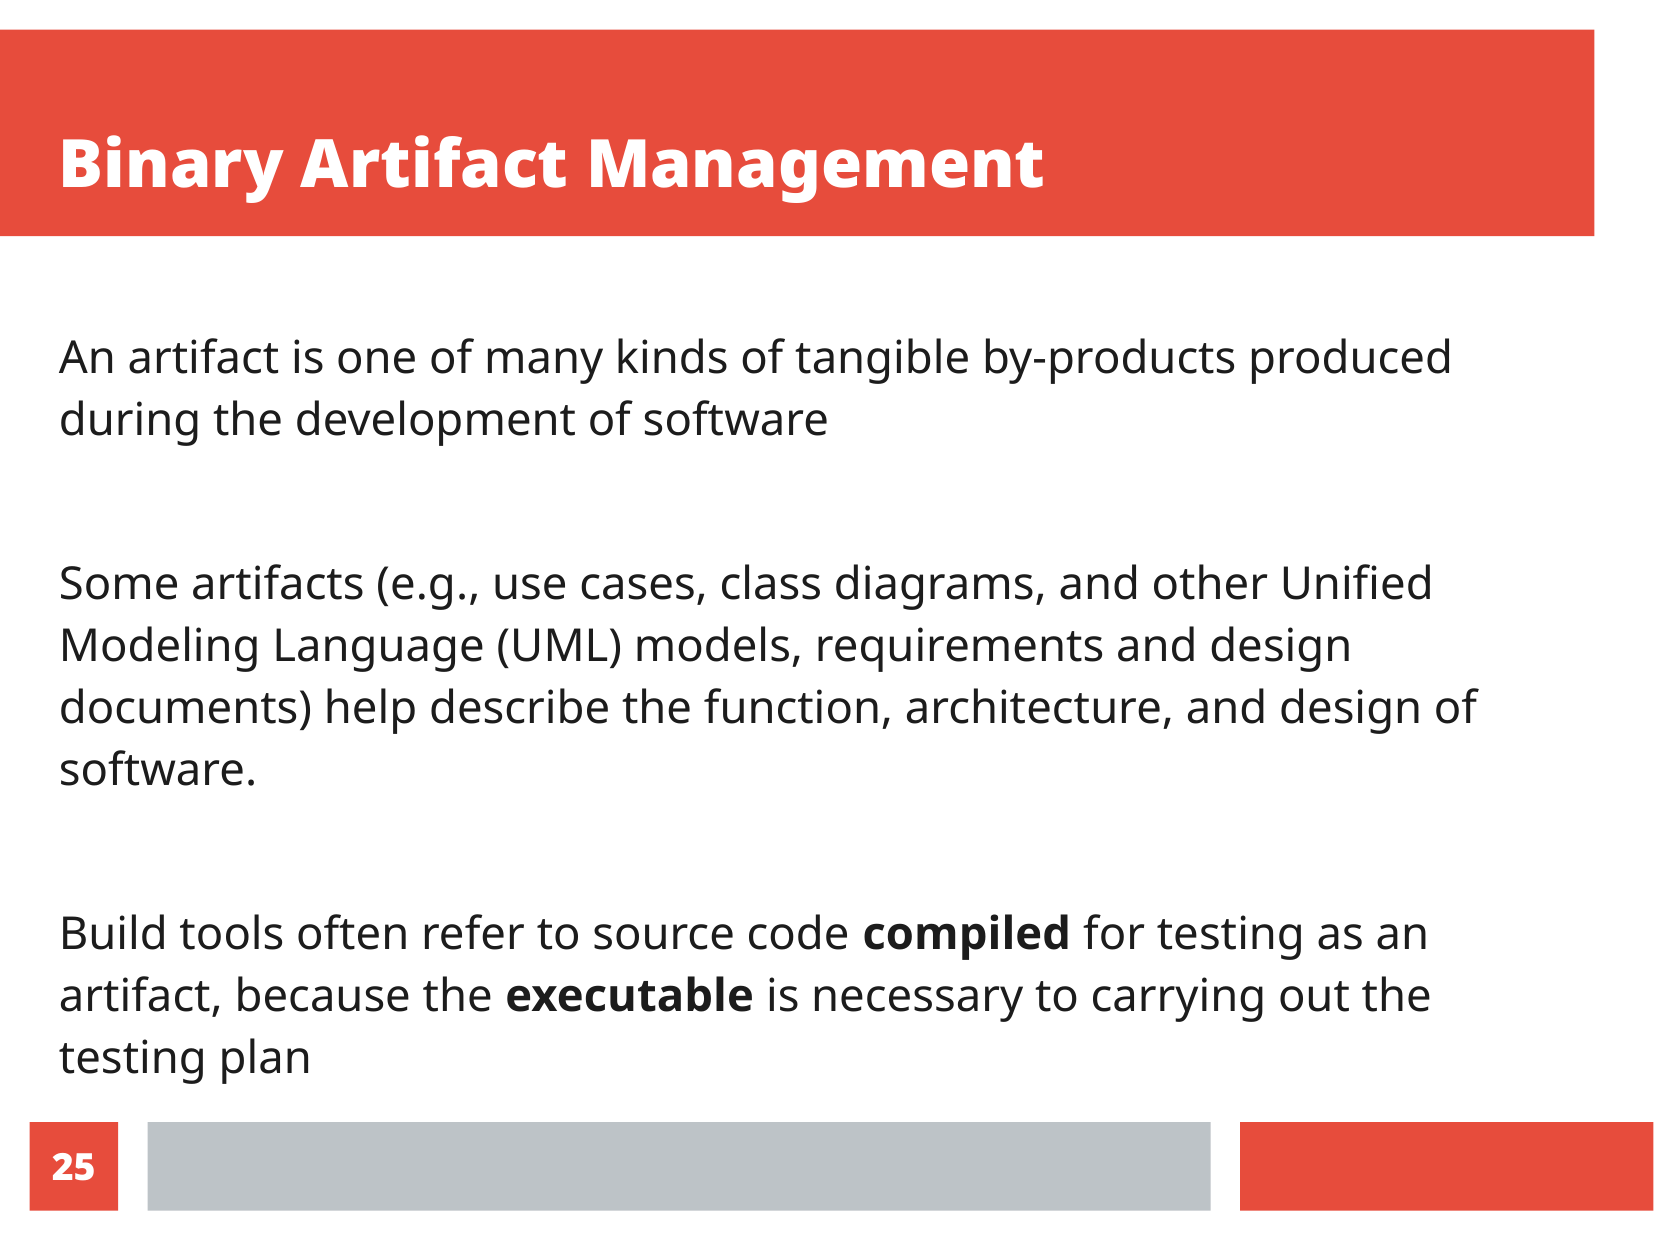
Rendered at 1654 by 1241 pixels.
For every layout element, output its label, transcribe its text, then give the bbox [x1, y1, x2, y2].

list An artifact is one of many kinds of tangible by-products produced during the development of software Some artifacts (e.g., use cases, class diagrams, and other Unified Modeling Language (UML) models, requirements and design documents) help describe the function, architecture, and design of software. Build tools often refer to source code compiled for testing as an artifact, because the executable is necessary to carrying out the testing plan [59, 324, 1565, 1093]
title Binary Artifact Management [59, 59, 1595, 207]
